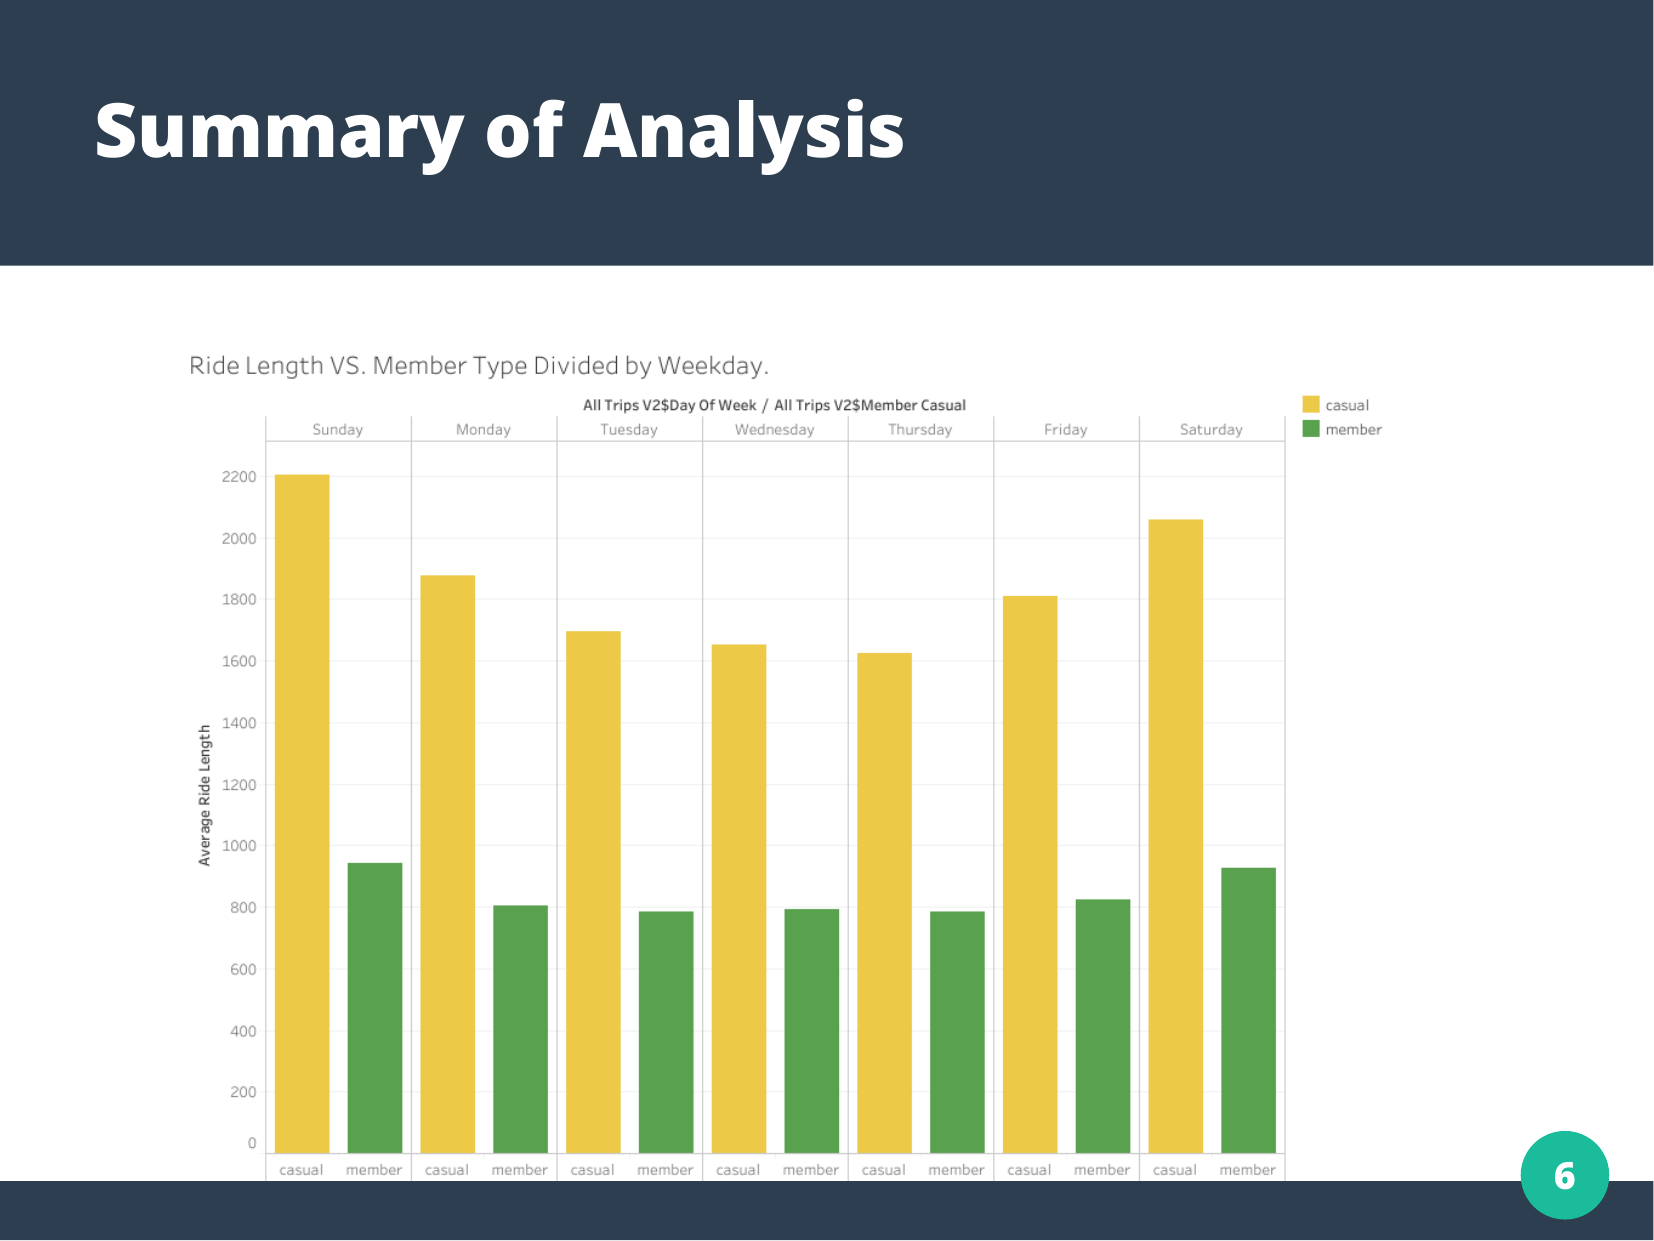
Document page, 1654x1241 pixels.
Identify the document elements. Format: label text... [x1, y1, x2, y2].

title Summary of Analysis [59, 49, 1595, 207]
picture [184, 272, 1469, 1181]
